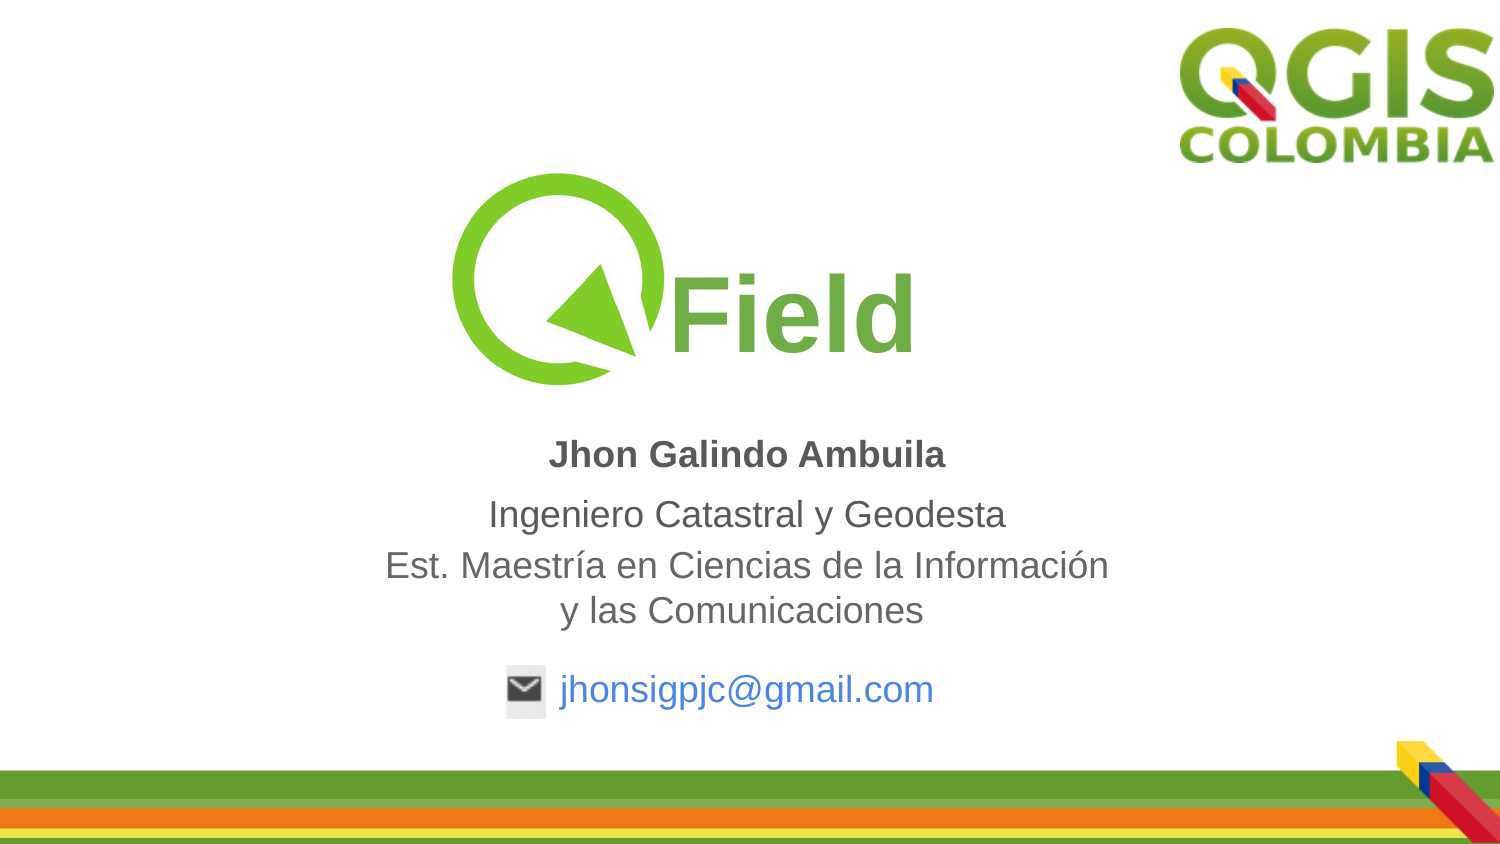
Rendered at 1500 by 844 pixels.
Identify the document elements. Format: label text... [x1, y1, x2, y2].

picture [441, 162, 675, 396]
subtitle Jhon Galindo Ambuila Ingeniero Catastral y Geodesta Est. Maestría en Ciencias de la Información y las Comunicaciones jhonsigpjc@gmail.com [48, 415, 1447, 755]
picture [506, 665, 546, 719]
picture [0, 741, 1500, 844]
title QField [51, 52, 1449, 390]
picture [1180, 28, 1494, 163]
